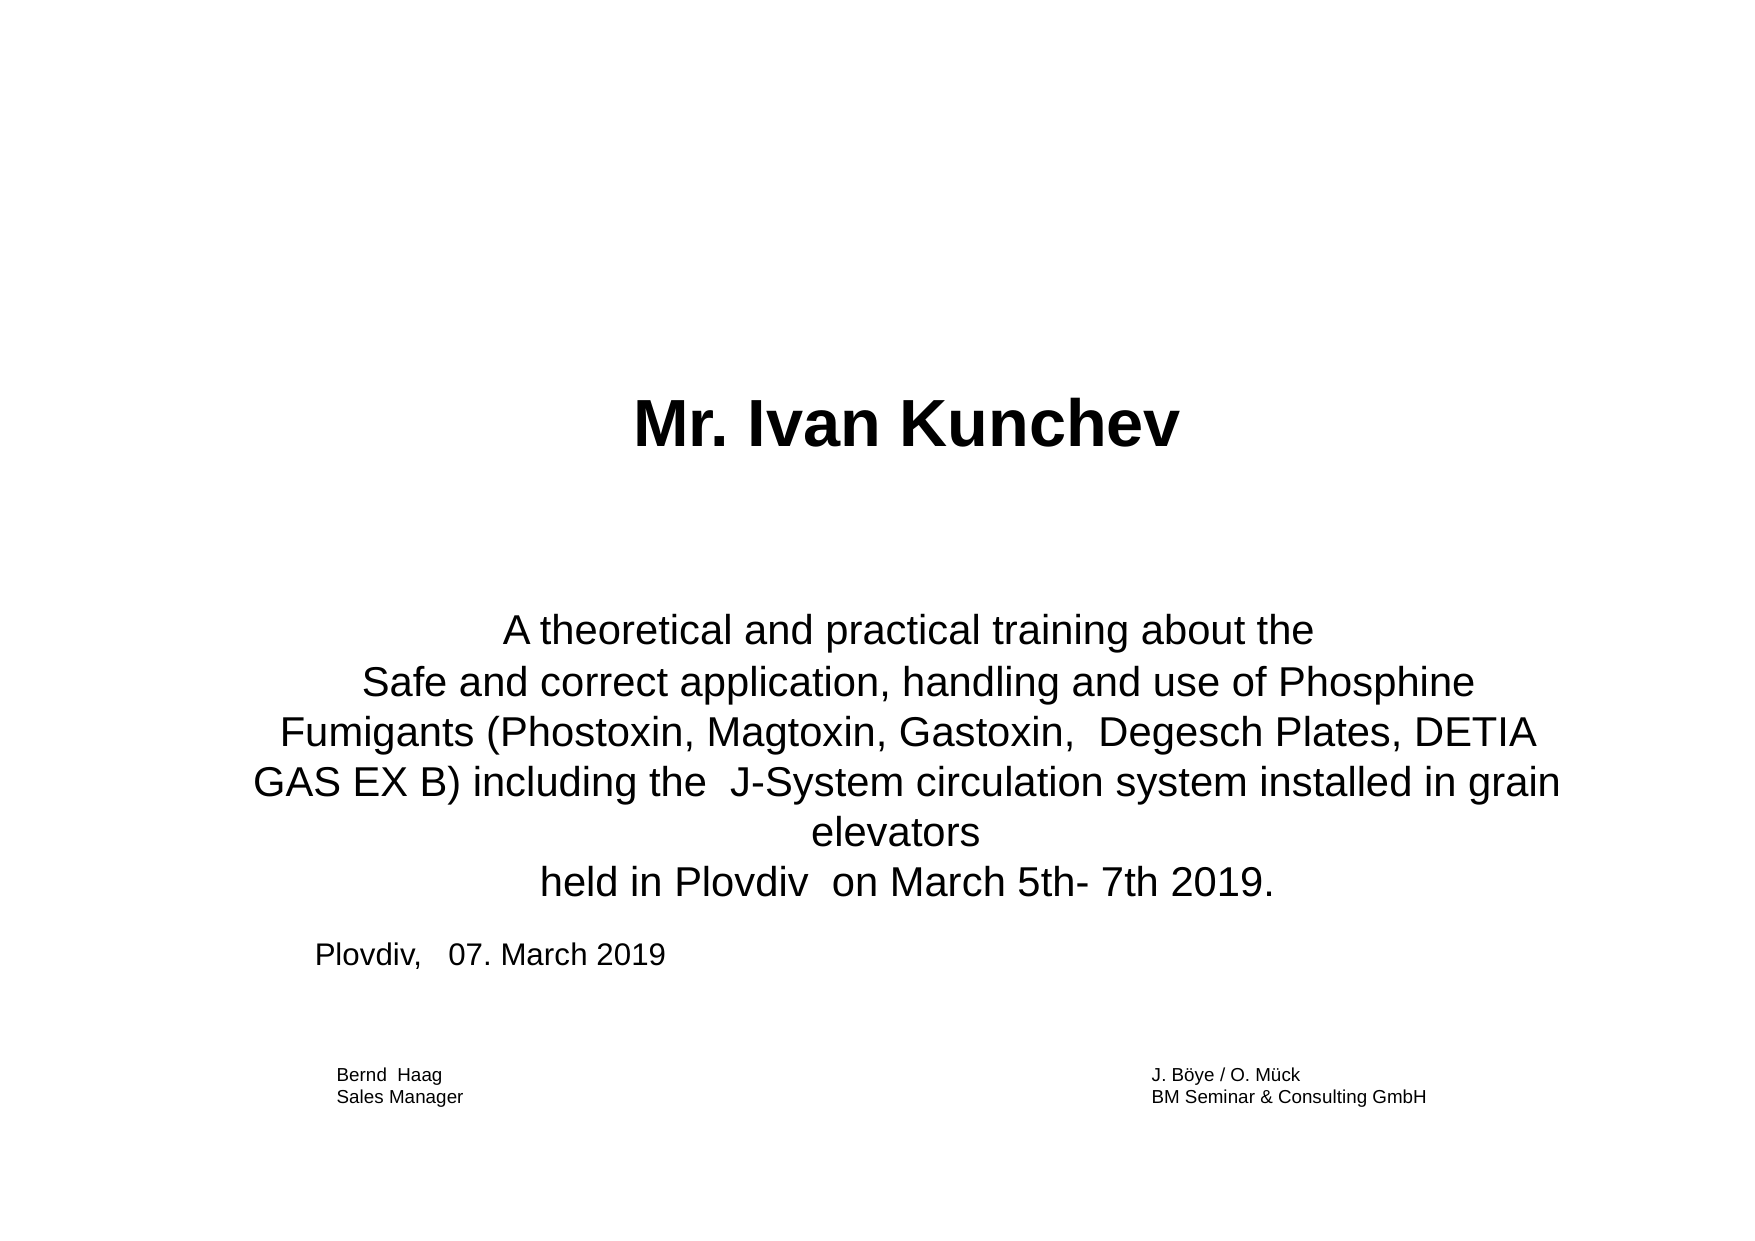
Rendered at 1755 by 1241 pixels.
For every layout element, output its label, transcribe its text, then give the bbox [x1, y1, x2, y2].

text_box Bernd Haag Sales Manager [321, 1055, 653, 1115]
text_box Plovdiv, 07. March 2019 [300, 926, 683, 979]
text_box A theoretical and practical training about the Safe and correct application, handling and use of Phosphine Fumigants (Phostoxin, Magtoxin, Gastoxin, Degesch Plates, DETIA GAS EX B) including the J-System circulation system installed in grain elevators held in Plovdiv on March 5th- 7th 2019. [227, 584, 1588, 1013]
text_box Mr. Ivan Kunchev [345, 372, 1433, 467]
text_box J. Böye / O. Mück BM Seminar & Consulting GmbH [1136, 1055, 1515, 1115]
